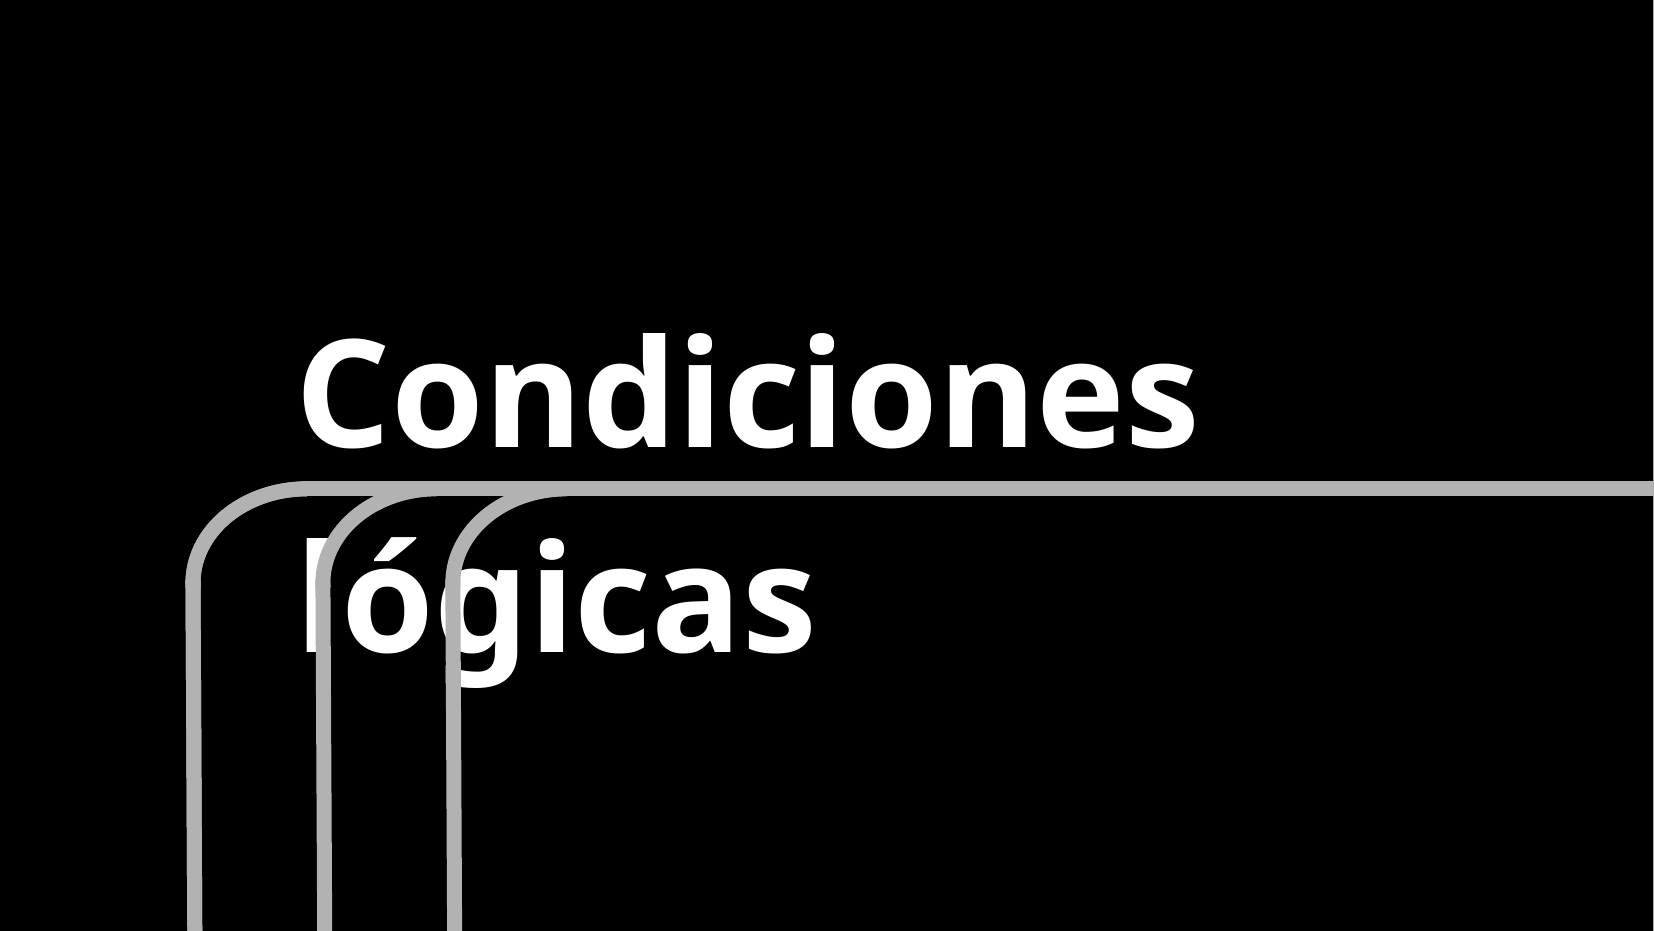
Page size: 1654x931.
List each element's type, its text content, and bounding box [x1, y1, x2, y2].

text_box [0, 0, 1654, 931]
text_box Condiciones lógicas [280, 280, 1631, 445]
text_box [461, 642, 495, 672]
text_box [464, 587, 496, 636]
